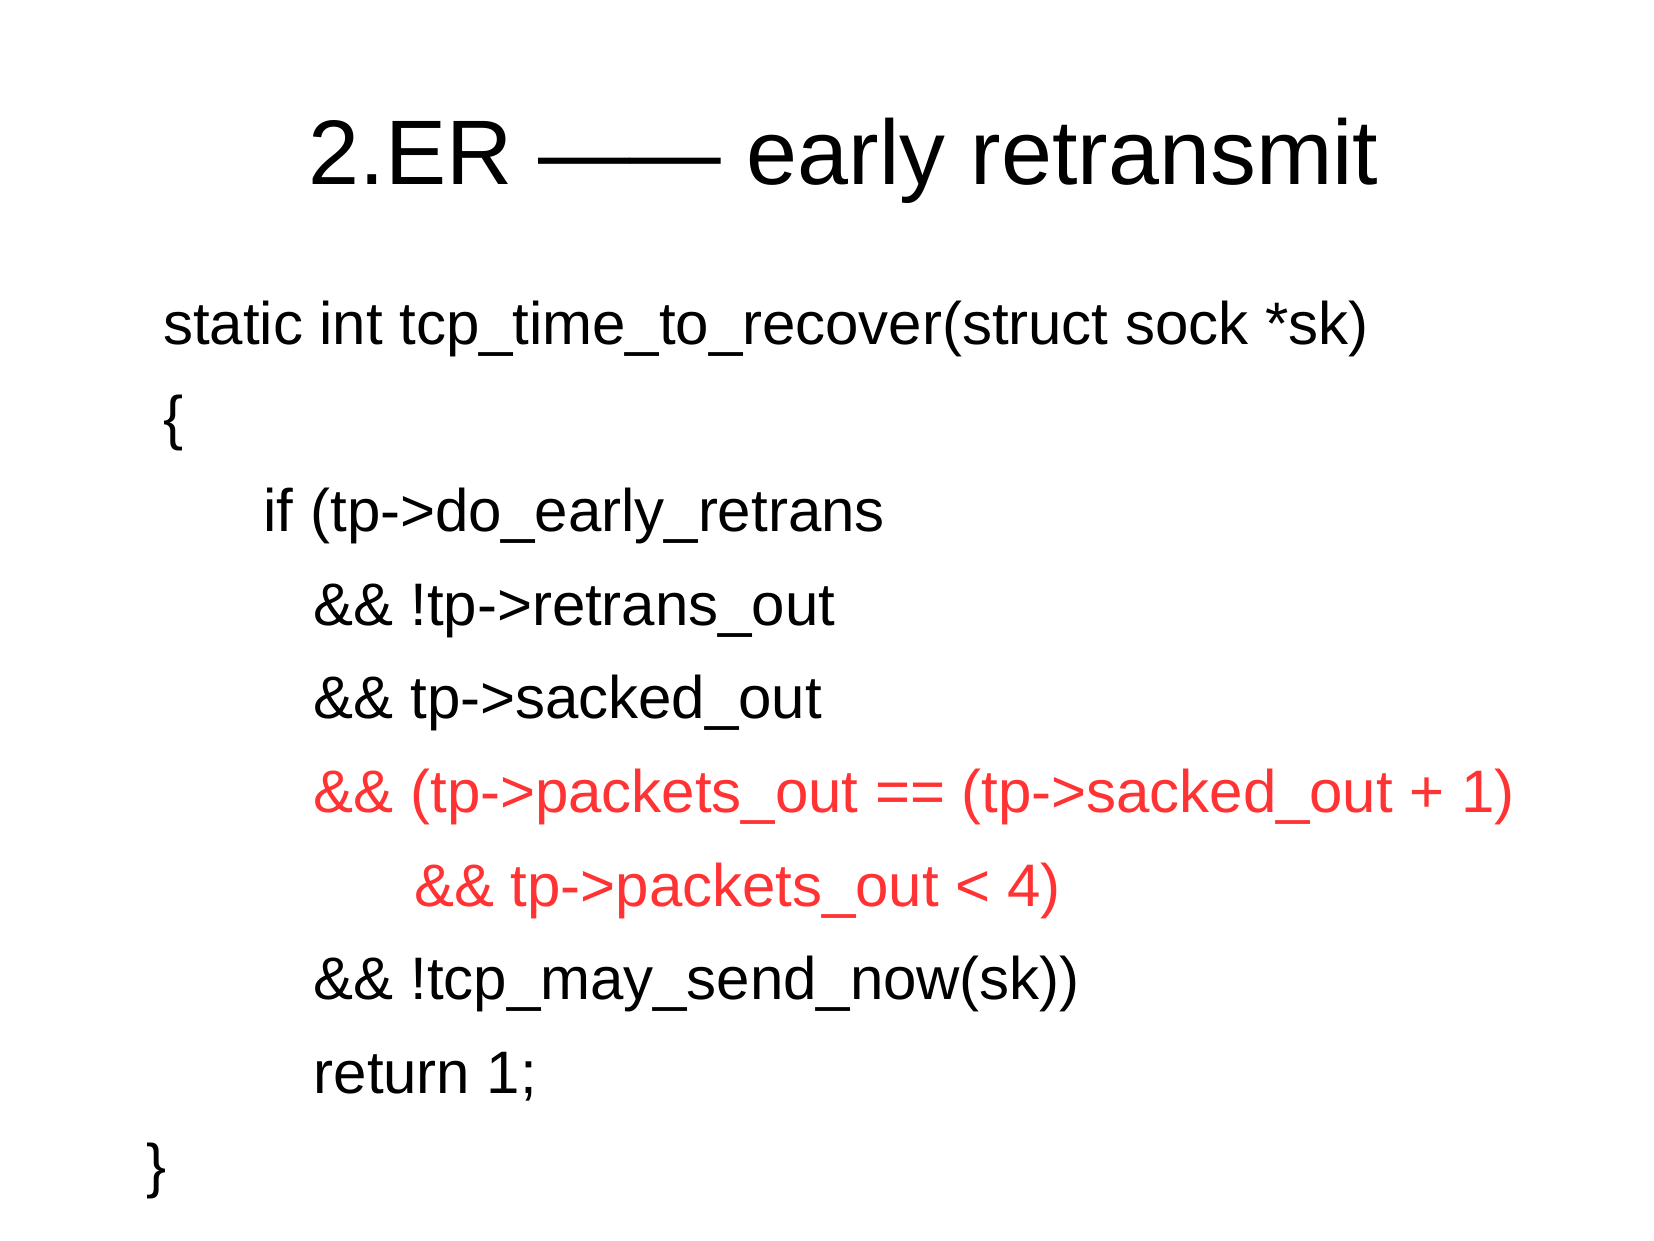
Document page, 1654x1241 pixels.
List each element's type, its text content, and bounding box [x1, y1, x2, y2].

list static int tcp_time_to_recover(struct sock *sk) { if (tp->do_early_retrans && !tp->retrans_out && tp->sacked_out && (tp->packets_out == (tp->sacked_out + 1) && tp->packets_out < 4) && !tcp_may_send_now(sk)) return 1; } [82, 290, 1571, 1201]
title 2.ER —— early retransmit [82, 49, 1571, 257]
